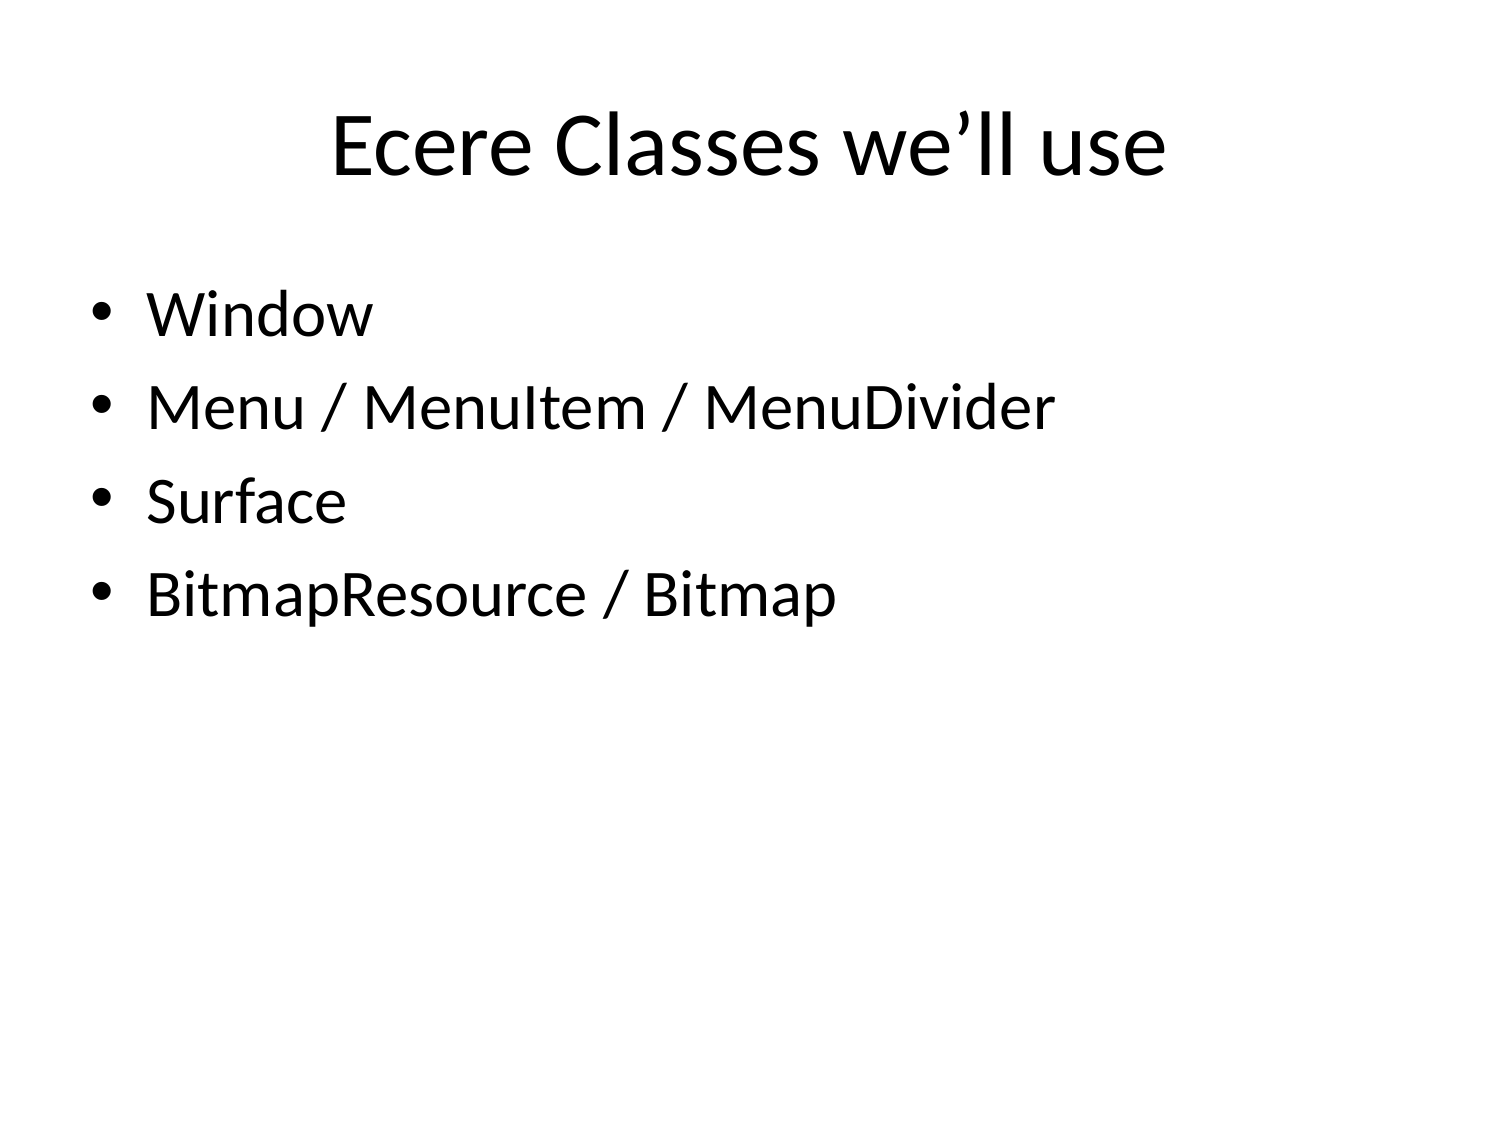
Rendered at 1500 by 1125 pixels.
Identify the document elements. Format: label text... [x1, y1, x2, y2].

title Ecere Classes we’ll use [75, 45, 1425, 233]
list Window Menu / MenuItem / MenuDivider Surface BitmapResource / Bitmap [75, 262, 1425, 1005]
